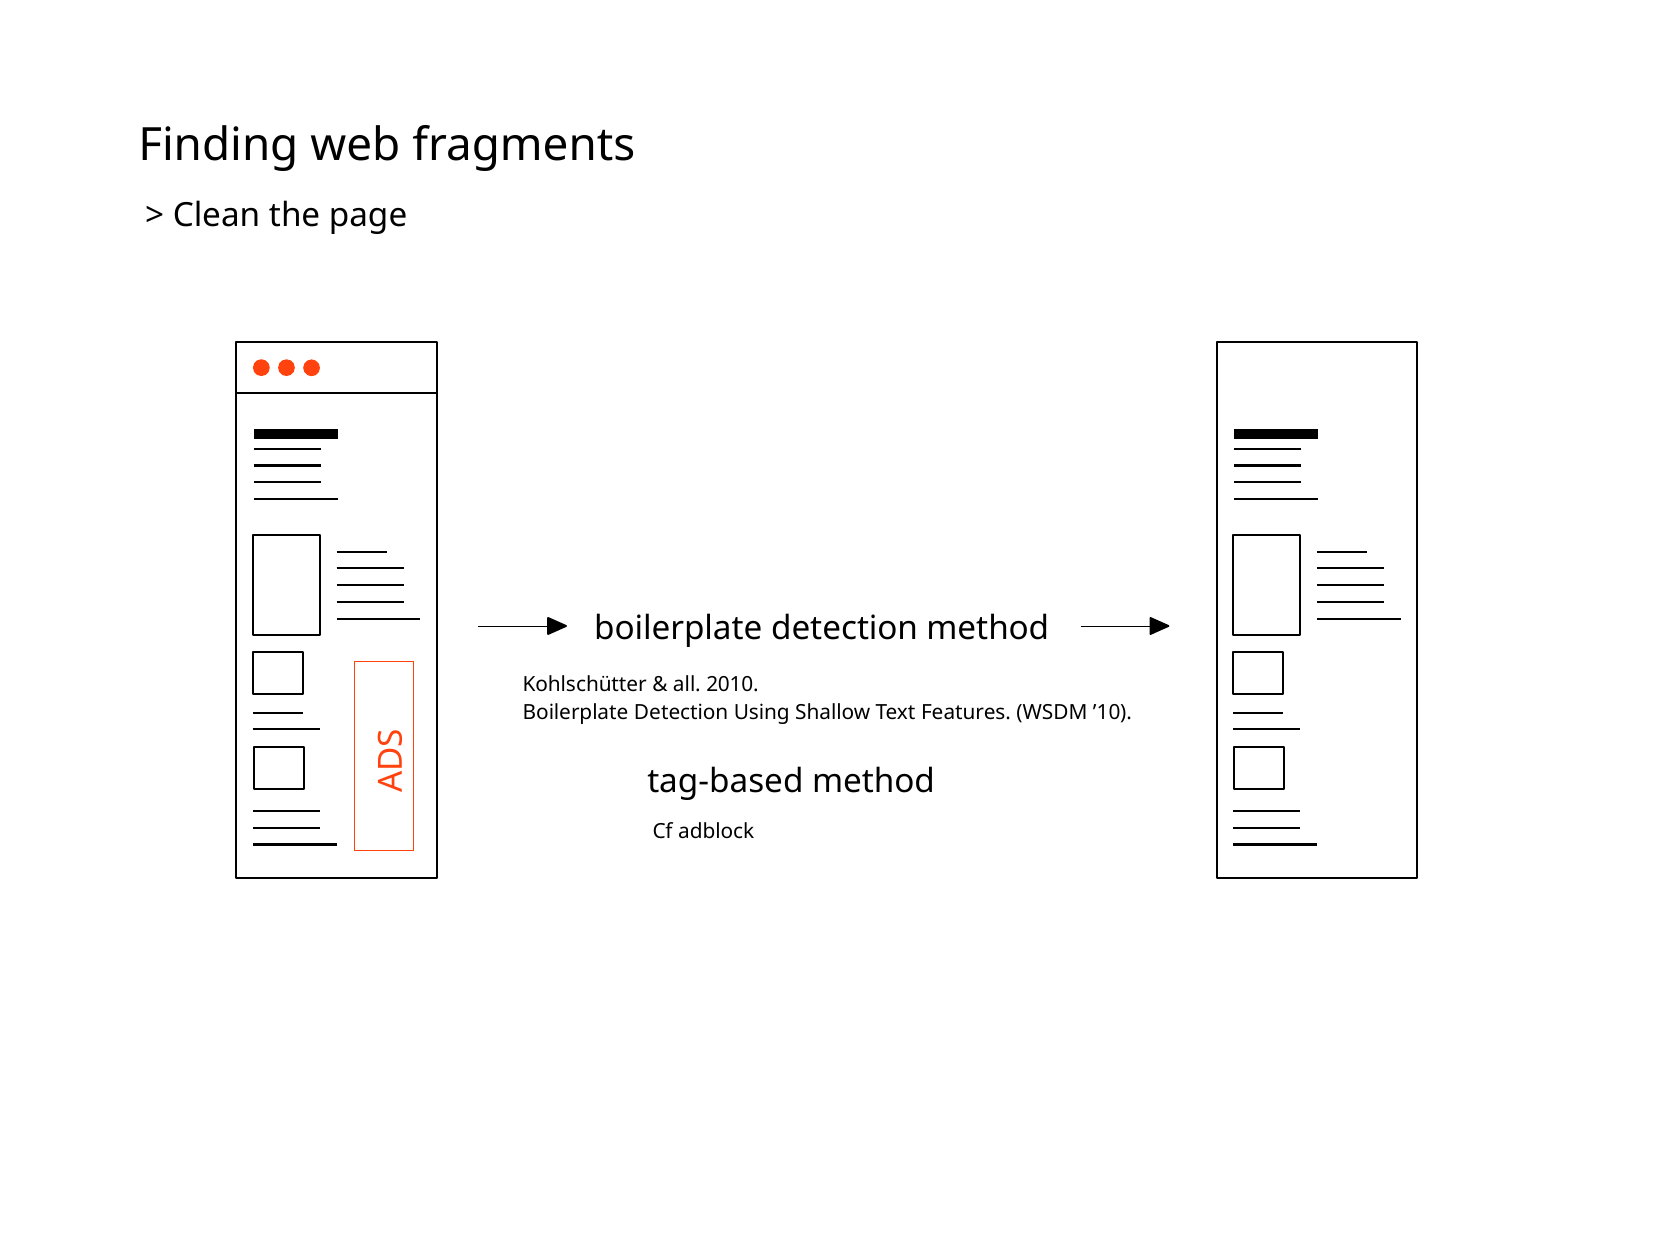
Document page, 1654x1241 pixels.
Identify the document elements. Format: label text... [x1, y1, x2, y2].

text_box boilerplate detection method [579, 596, 1067, 651]
text_box [236, 342, 438, 878]
text_box [1216, 342, 1418, 878]
text_box Finding web fragments [123, 118, 673, 233]
text_box ADS [359, 702, 414, 808]
text_box Cf adblock [637, 809, 776, 849]
text_box tag-based method [632, 750, 951, 805]
text_box Kohlschütter & all. 2010. Boilerplate Detection Using Shallow Text Features. (WSDM ’10). [507, 661, 1138, 726]
text_box > Clean the page [130, 183, 429, 238]
